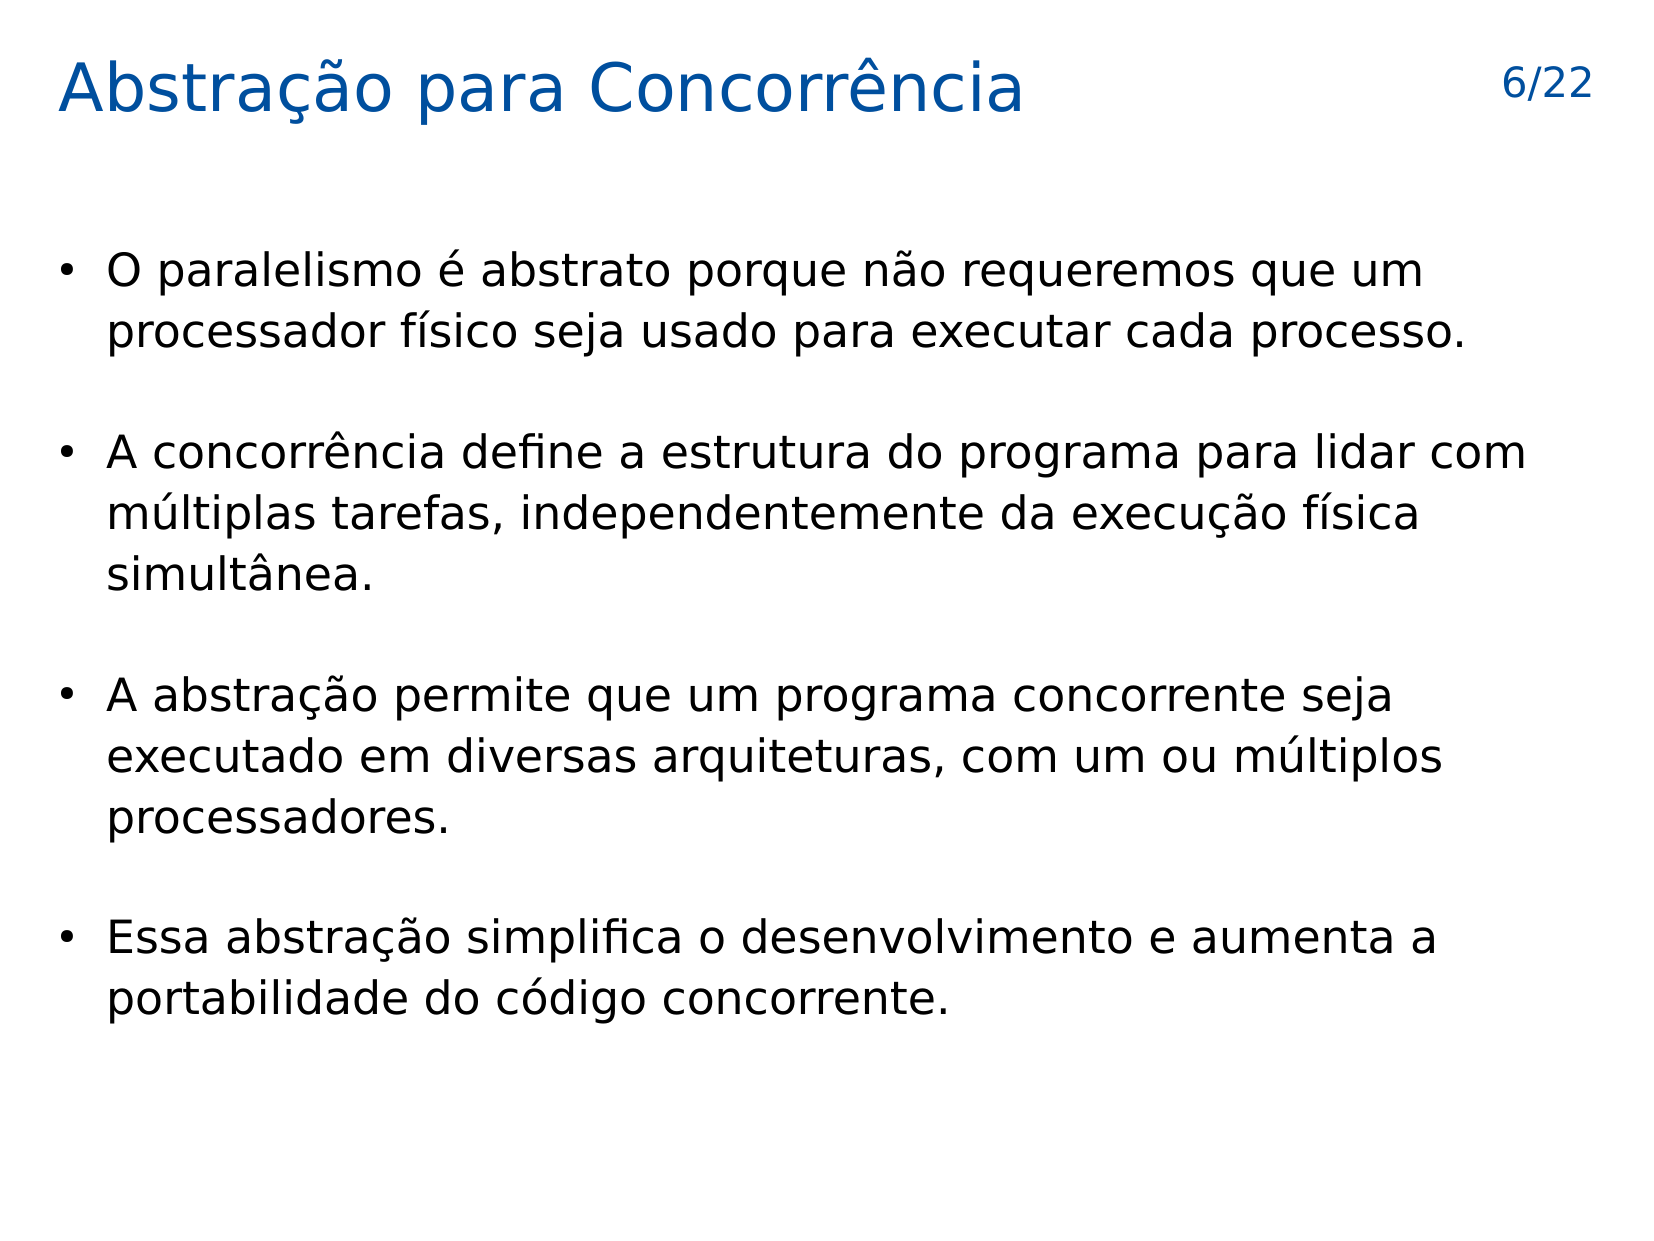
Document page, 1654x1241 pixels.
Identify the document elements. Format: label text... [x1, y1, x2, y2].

title Abstração para Concorrência [59, 29, 1625, 148]
list O paralelismo é abstrato porque não requeremos que um processador físico seja usado para executar cada processo. A concorrência define a estrutura do programa para lidar com múltiplas tarefas, independentemente da execução física simultânea. A abstração permite que um programa concorrente seja executado em diversas arquiteturas, com um ou múltiplos processadores. Essa abstração simplifica o desenvolvimento e aumenta a portabilidade do código concorrente. [59, 236, 1595, 1211]
